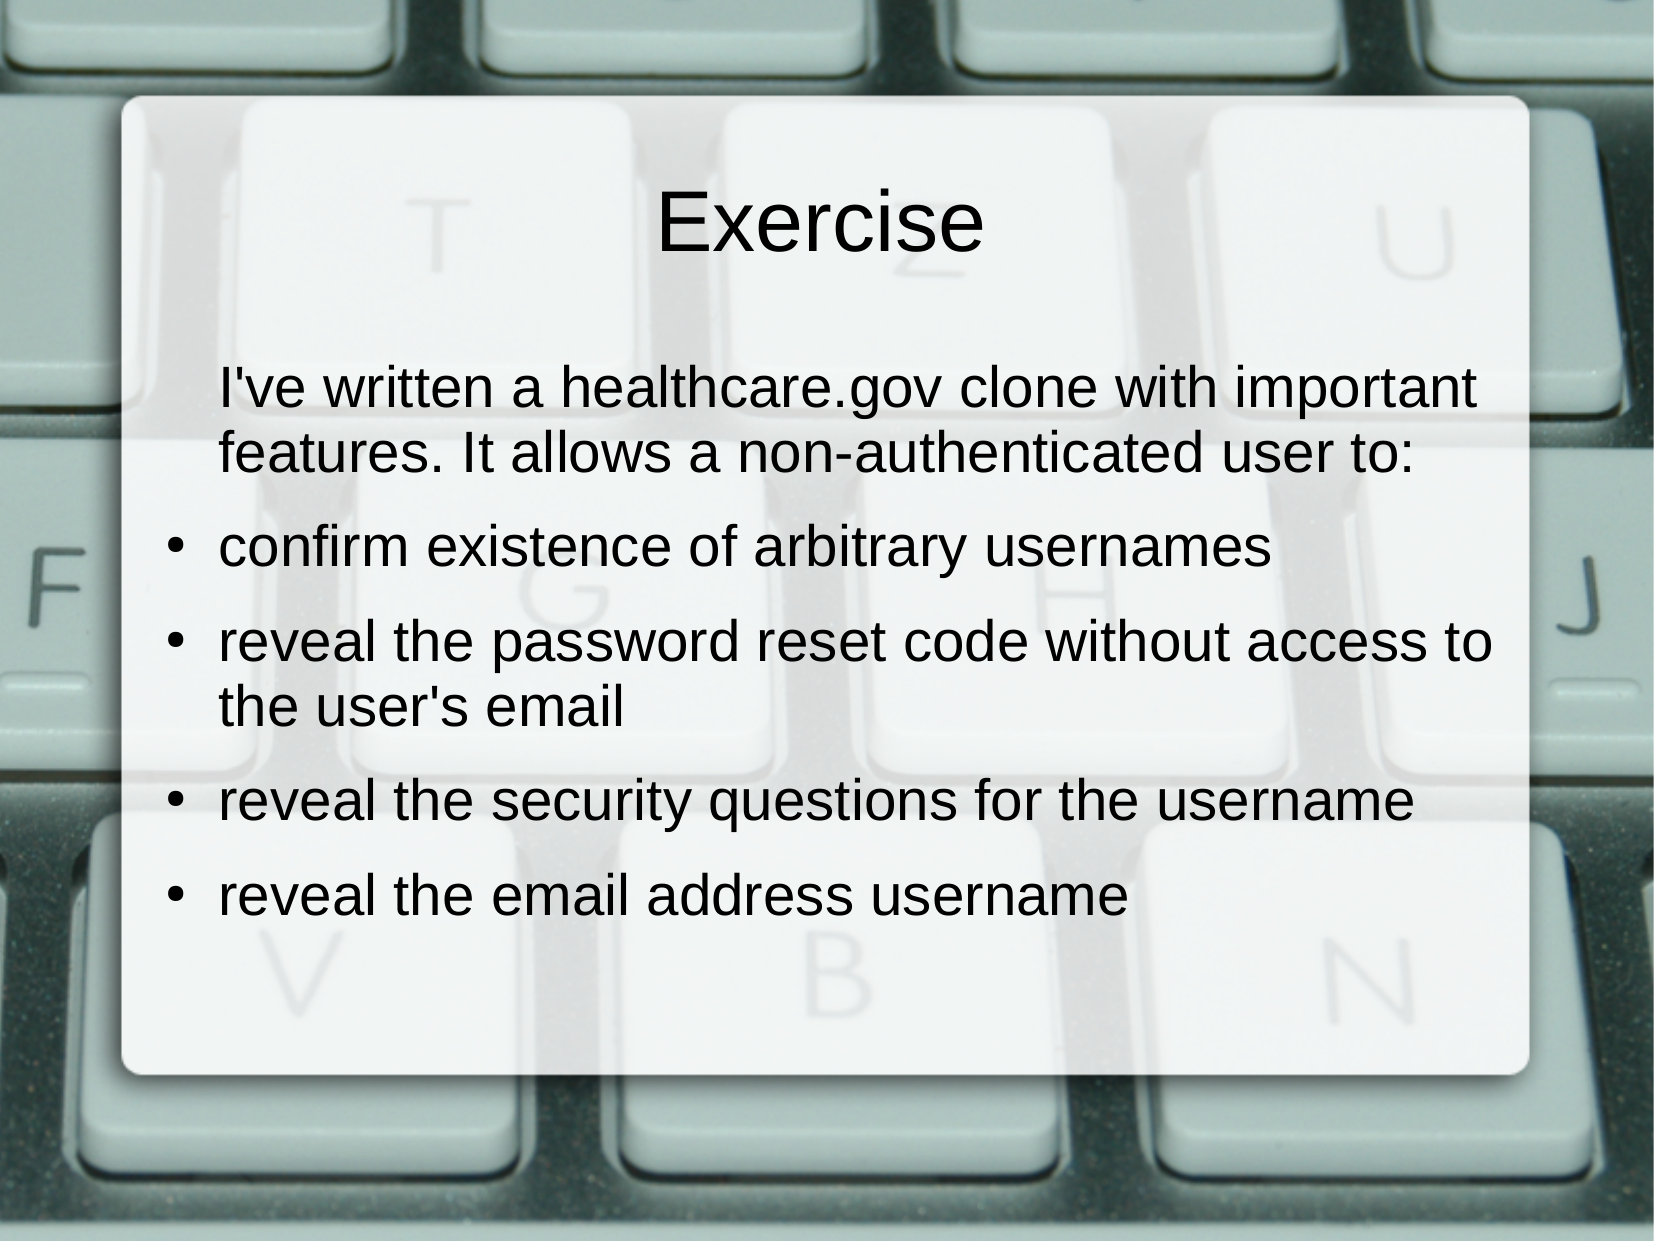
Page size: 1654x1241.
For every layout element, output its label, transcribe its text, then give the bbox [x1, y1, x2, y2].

list I've written a healthcare.gov clone with important features. It allows a non-authenticated user to: confirm existence of arbitrary usernames reveal the password reset code without access to the user's email reveal the security questions for the username reveal the email address username [147, 354, 1506, 1074]
title Exercise [135, 117, 1506, 325]
picture [0, 0, 1654, 1241]
